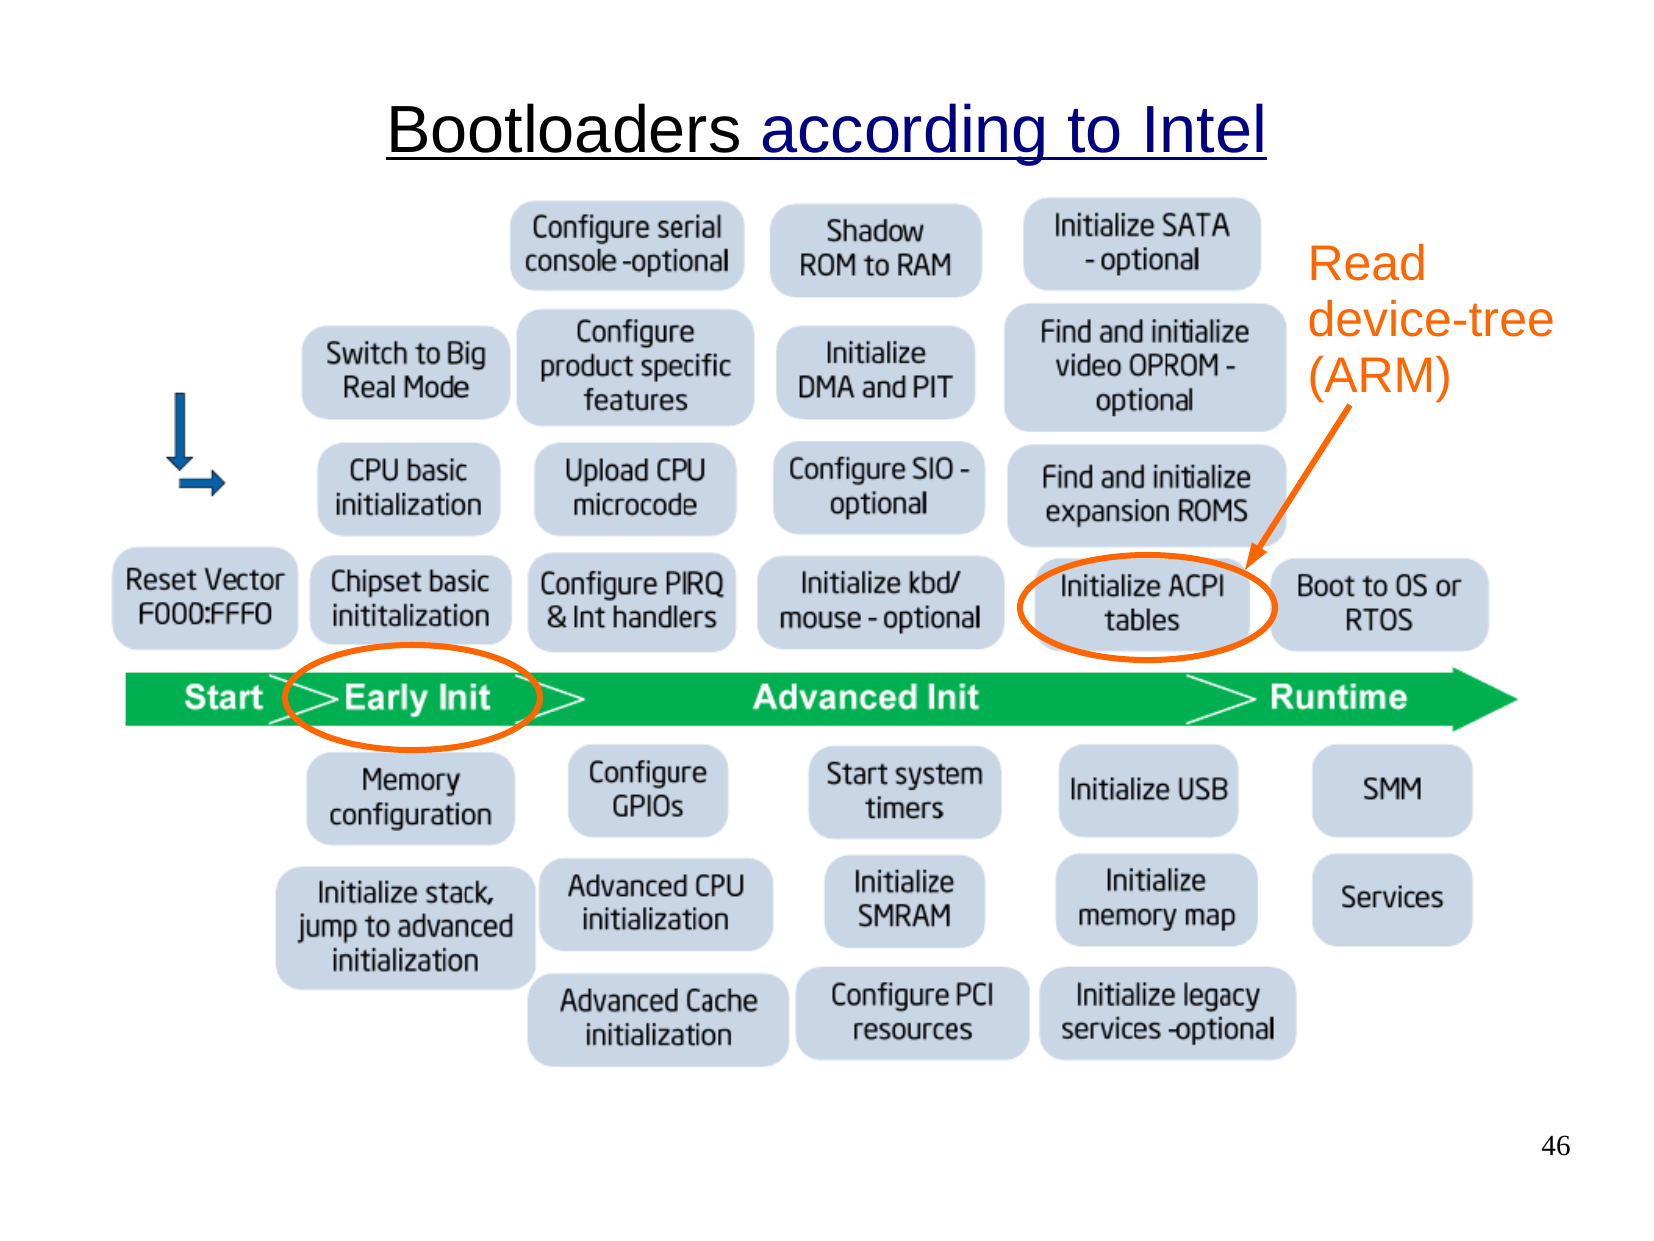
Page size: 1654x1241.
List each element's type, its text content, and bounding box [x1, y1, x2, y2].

title Bootloaders according to Intel [82, 49, 1571, 211]
picture [40, 149, 1635, 1114]
text_box Read device-tree (ARM) [1290, 225, 1575, 414]
